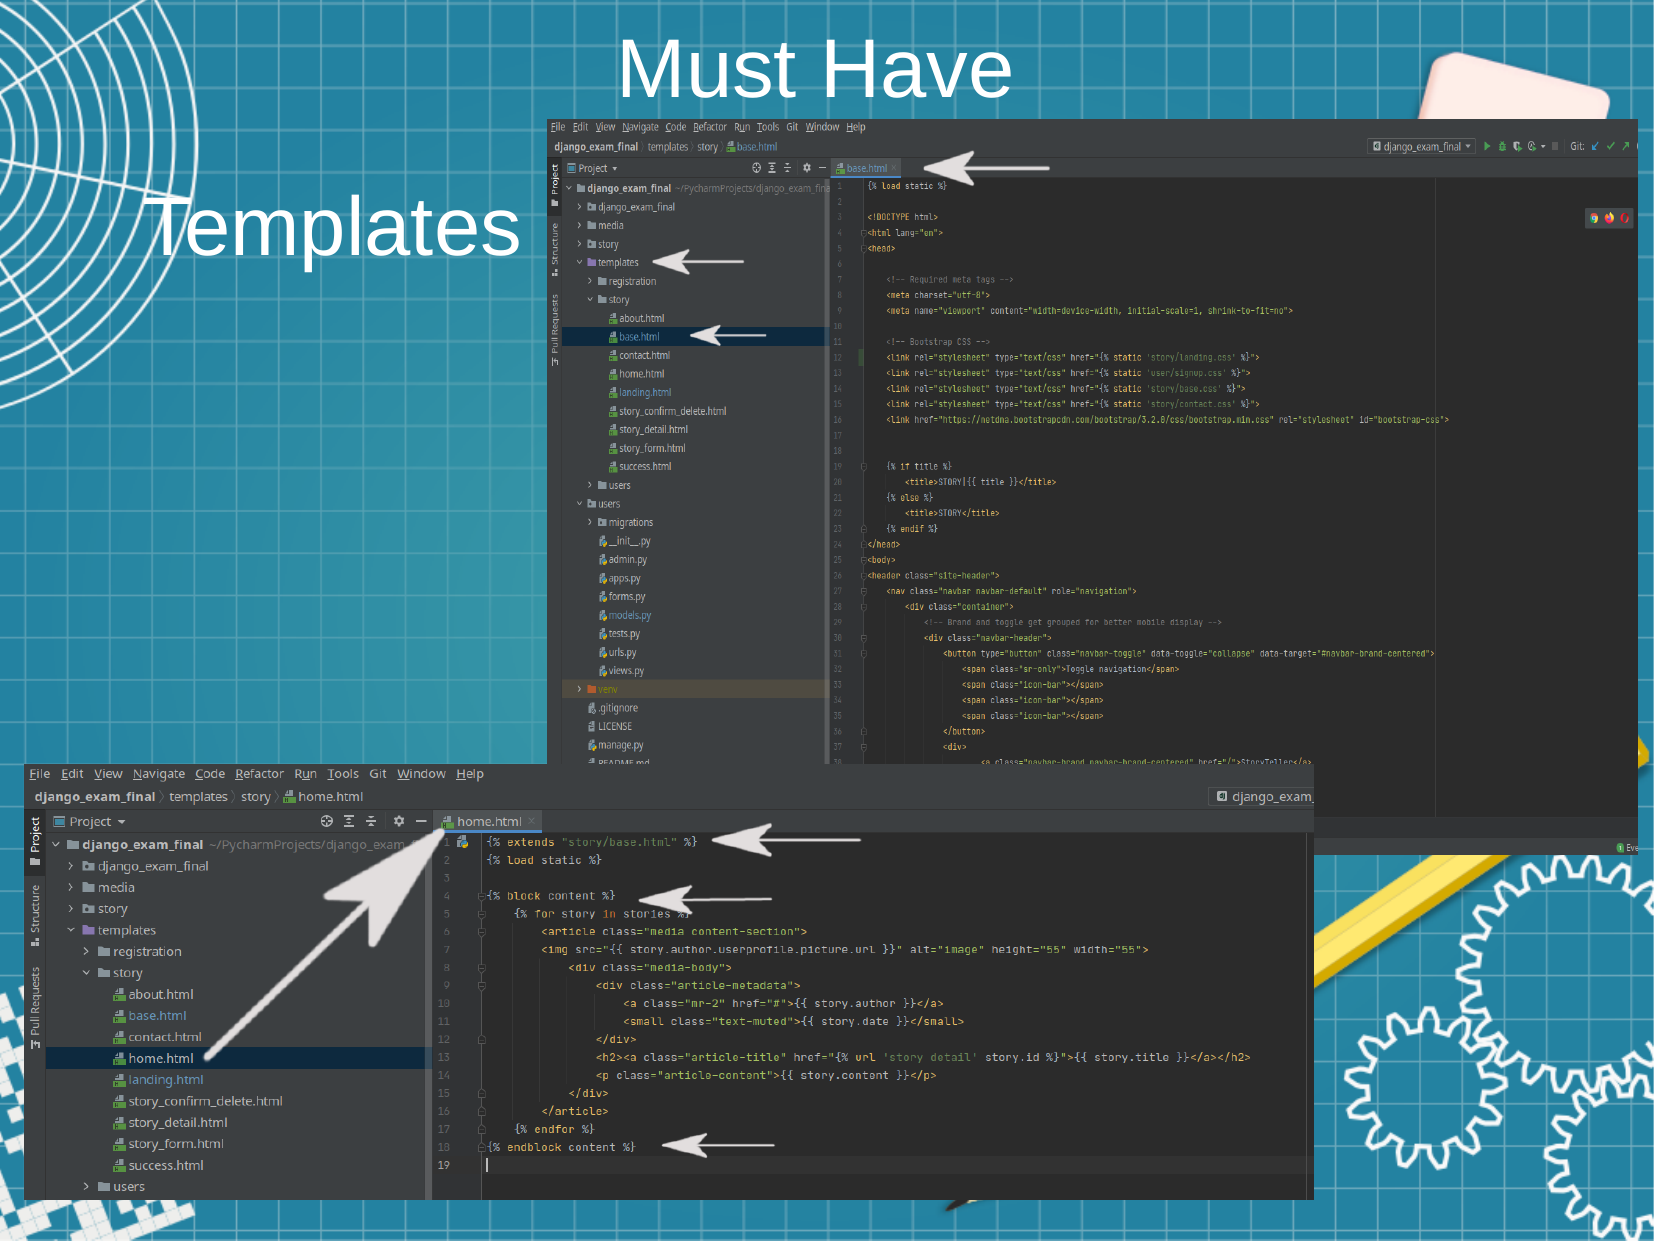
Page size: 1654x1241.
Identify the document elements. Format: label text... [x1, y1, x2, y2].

picture [0, 0, 1654, 1241]
title Must Have [71, 1, 1561, 136]
list Templates [71, 180, 547, 316]
